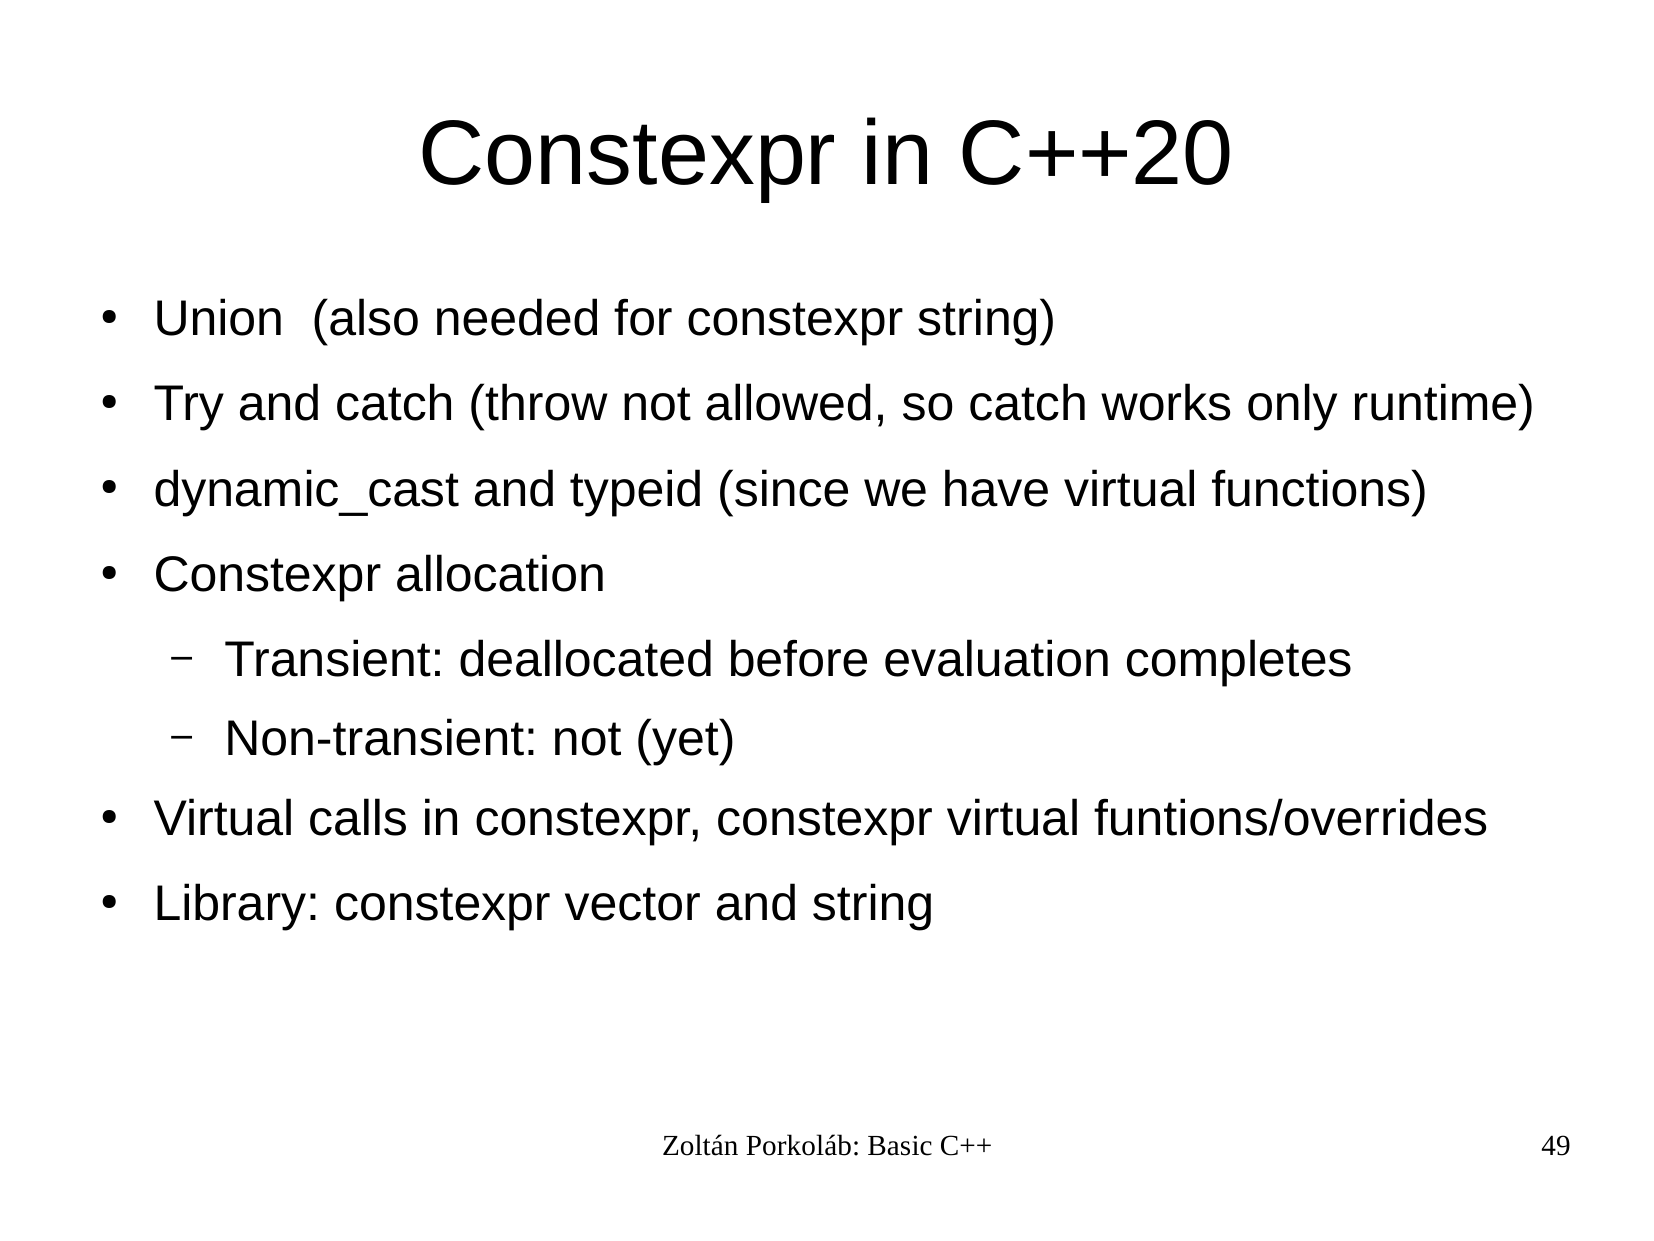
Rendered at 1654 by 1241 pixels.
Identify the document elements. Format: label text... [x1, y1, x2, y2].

list Union (also needed for constexpr string) Try and catch (throw not allowed, so catch works only runtime) dynamic_cast and typeid (since we have virtual functions) Constexpr allocation Transient: deallocated before evaluation completes Non-transient: not (yet) Virtual calls in constexpr, constexpr virtual funtions/overrides Library: constexpr vector and string [82, 290, 1571, 1010]
title Constexpr in C++20 [82, 49, 1571, 257]
